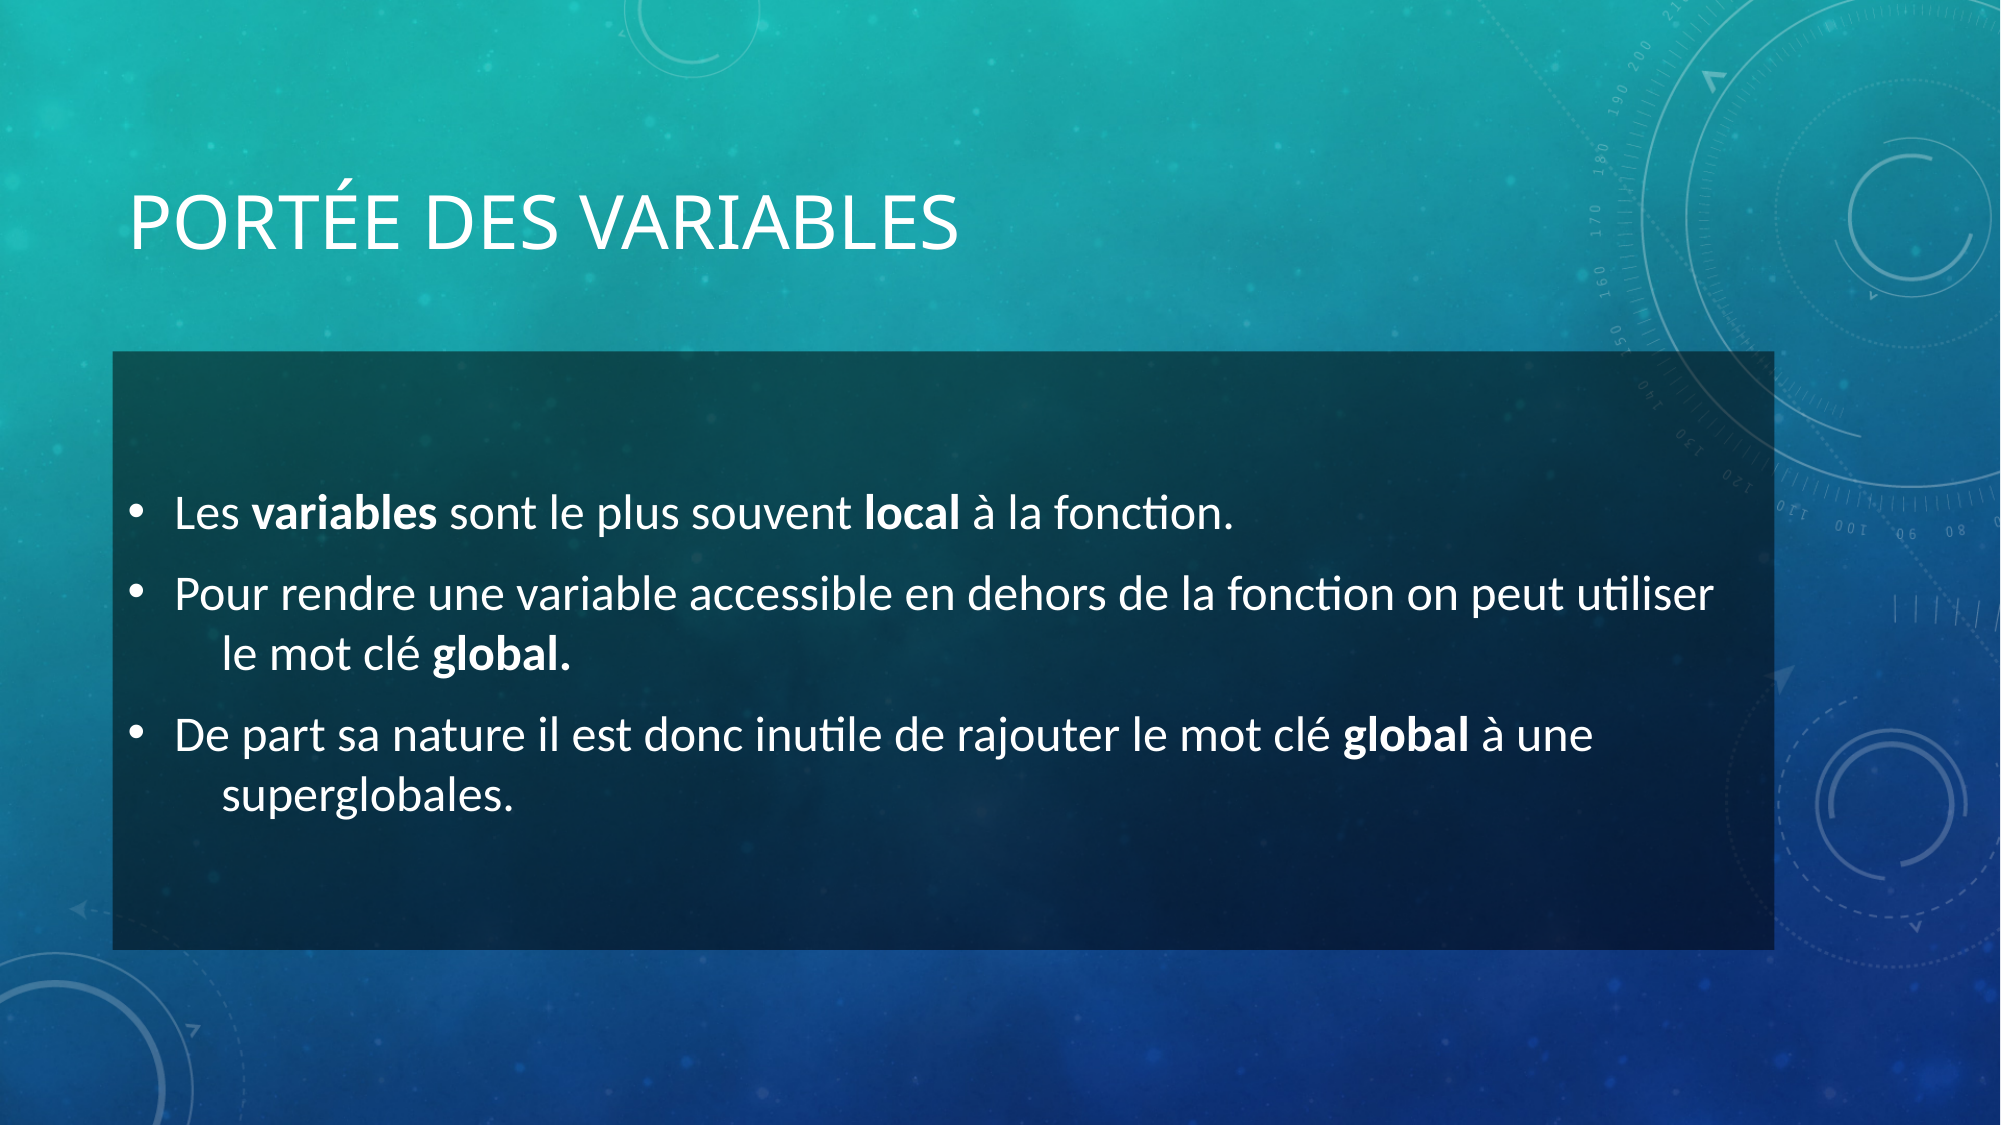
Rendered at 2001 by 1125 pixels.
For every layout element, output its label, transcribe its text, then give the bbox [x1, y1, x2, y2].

title Portée des variables [112, 99, 1775, 339]
list Les variables sont le plus souvent local à la fonction. Pour rendre une variable accessible en dehors de la fonction on peut utiliser le mot clé global. De part sa nature il est donc inutile de rajouter le mot clé global à une superglobales. [112, 351, 1775, 950]
